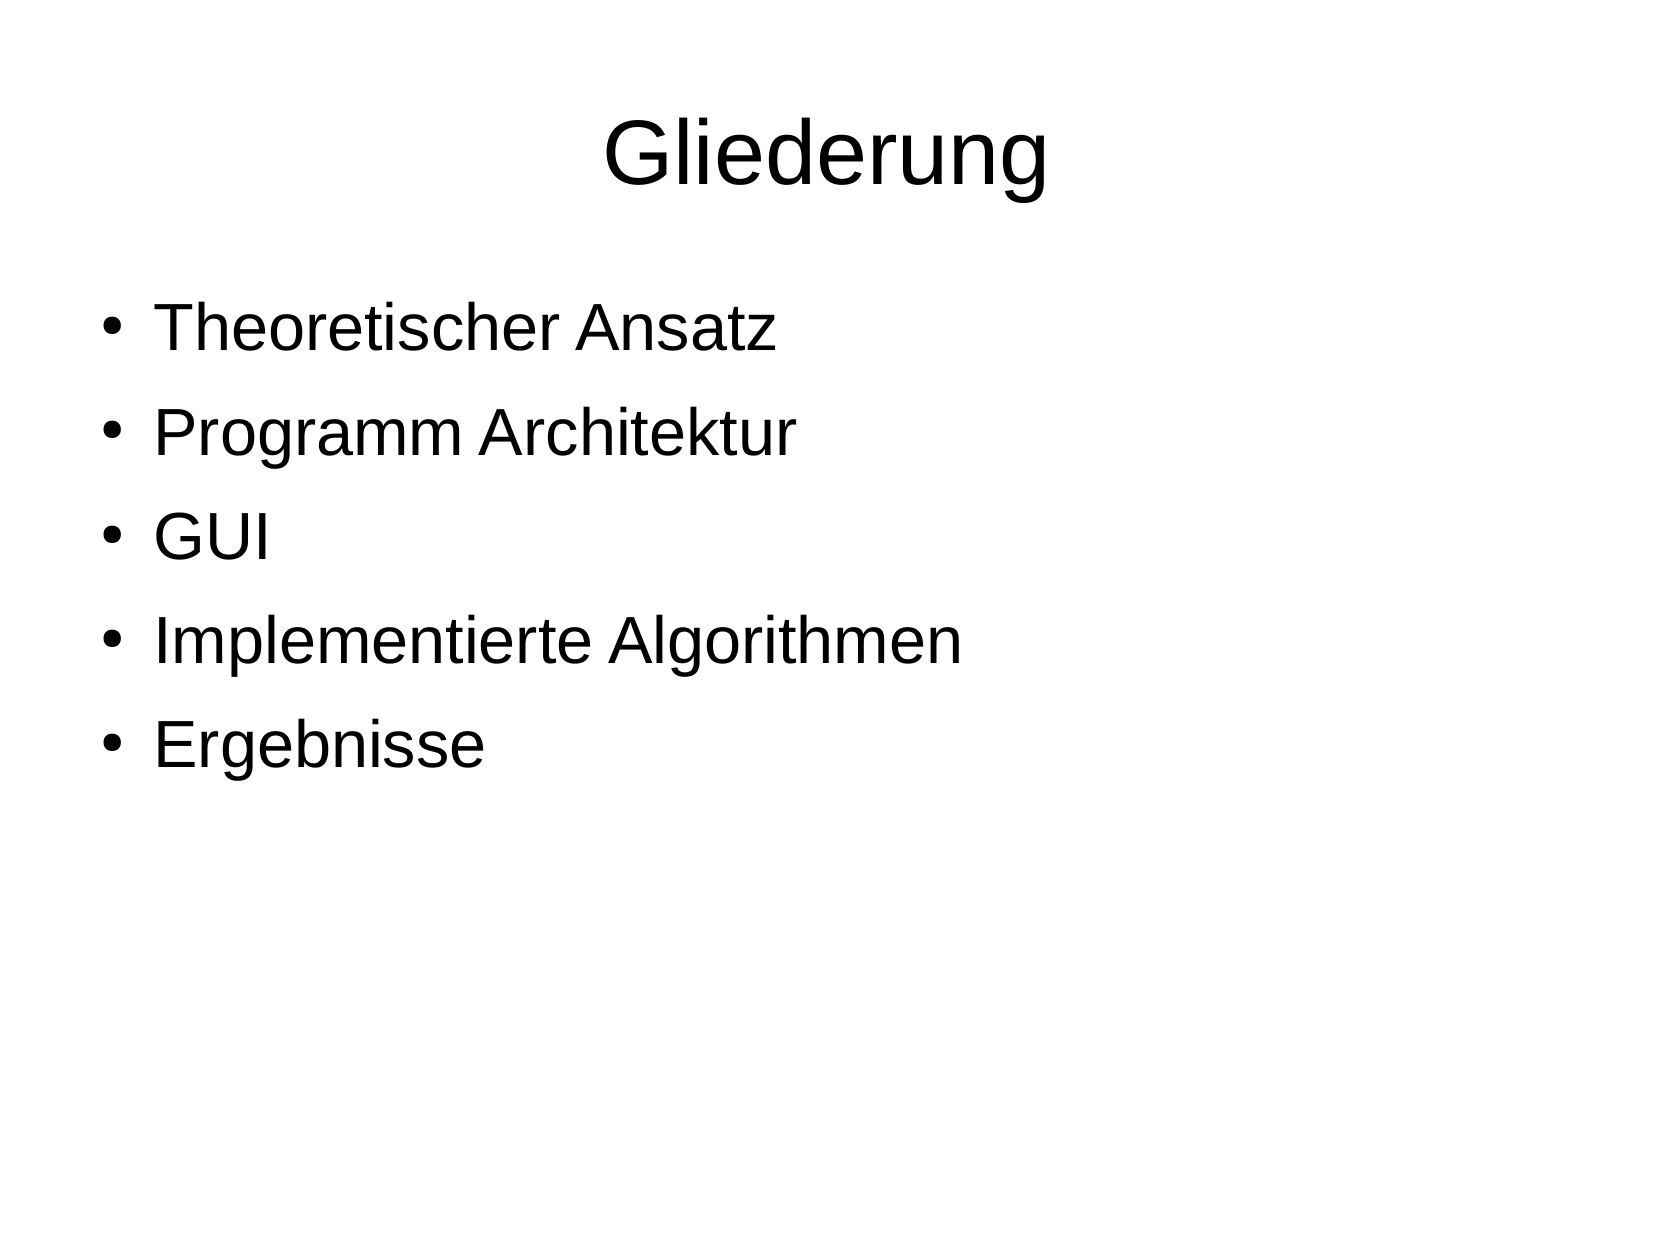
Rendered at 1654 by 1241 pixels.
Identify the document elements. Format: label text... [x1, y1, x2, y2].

list Theoretischer Ansatz Programm Architektur GUI Implementierte Algorithmen Ergebnisse [82, 290, 1571, 1010]
title Gliederung [82, 49, 1571, 257]
